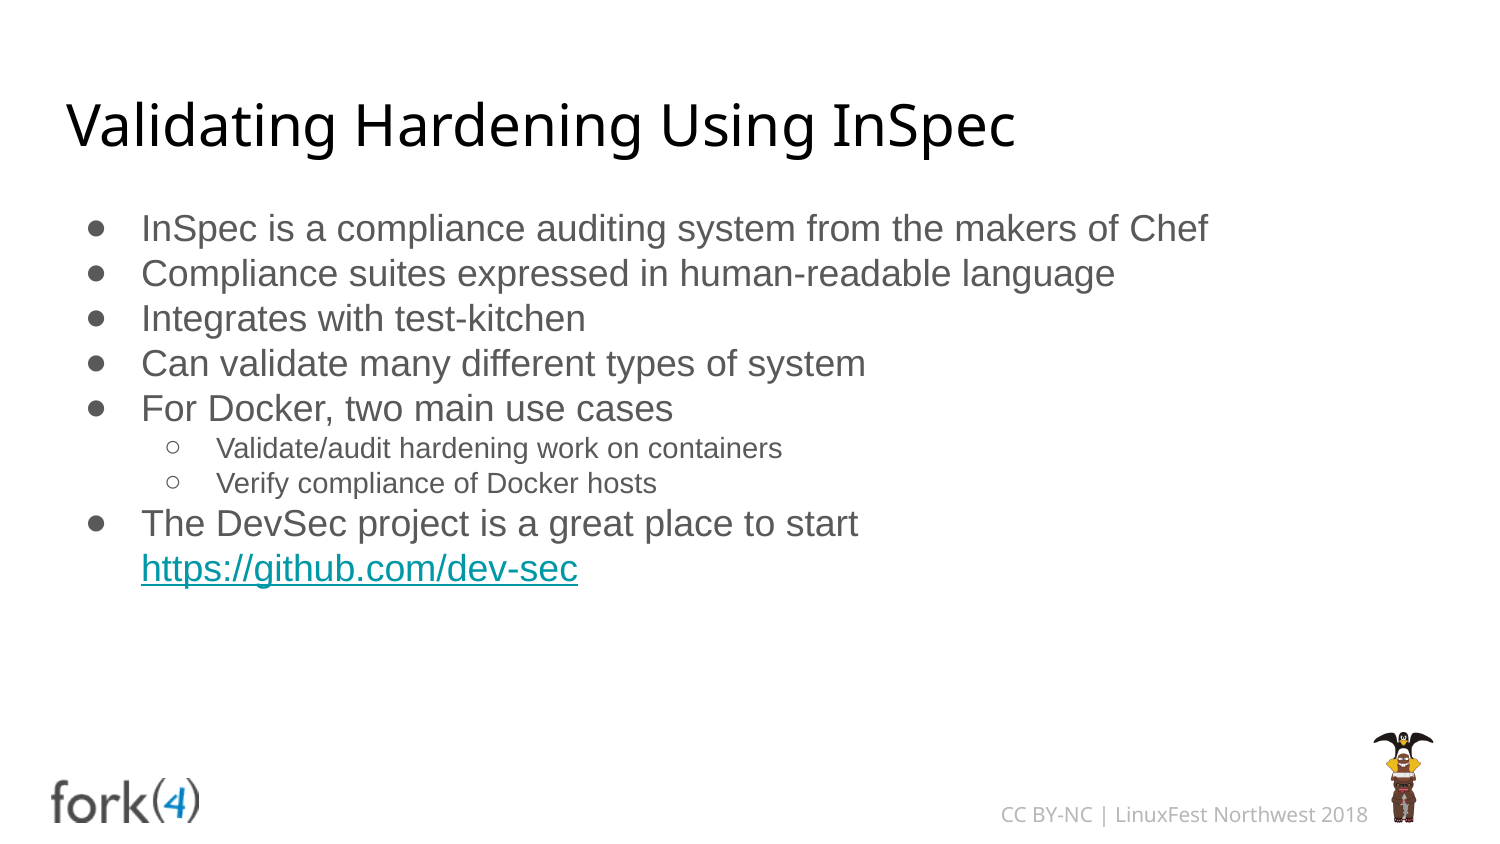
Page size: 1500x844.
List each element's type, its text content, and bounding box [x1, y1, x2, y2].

picture [51, 778, 199, 823]
picture [1358, 750, 1449, 823]
list InSpec is a compliance auditing system from the makers of Chef Compliance suites expressed in human-readable language Integrates with test-kitchen Can validate many different types of system For Docker, two main use cases Validate/audit hardening work on containers Verify compliance of Docker hosts The DevSec project is a great place to start https://github.com/dev-sec [51, 189, 1449, 750]
title Validating Hardening Using InSpec [51, 72, 1449, 167]
